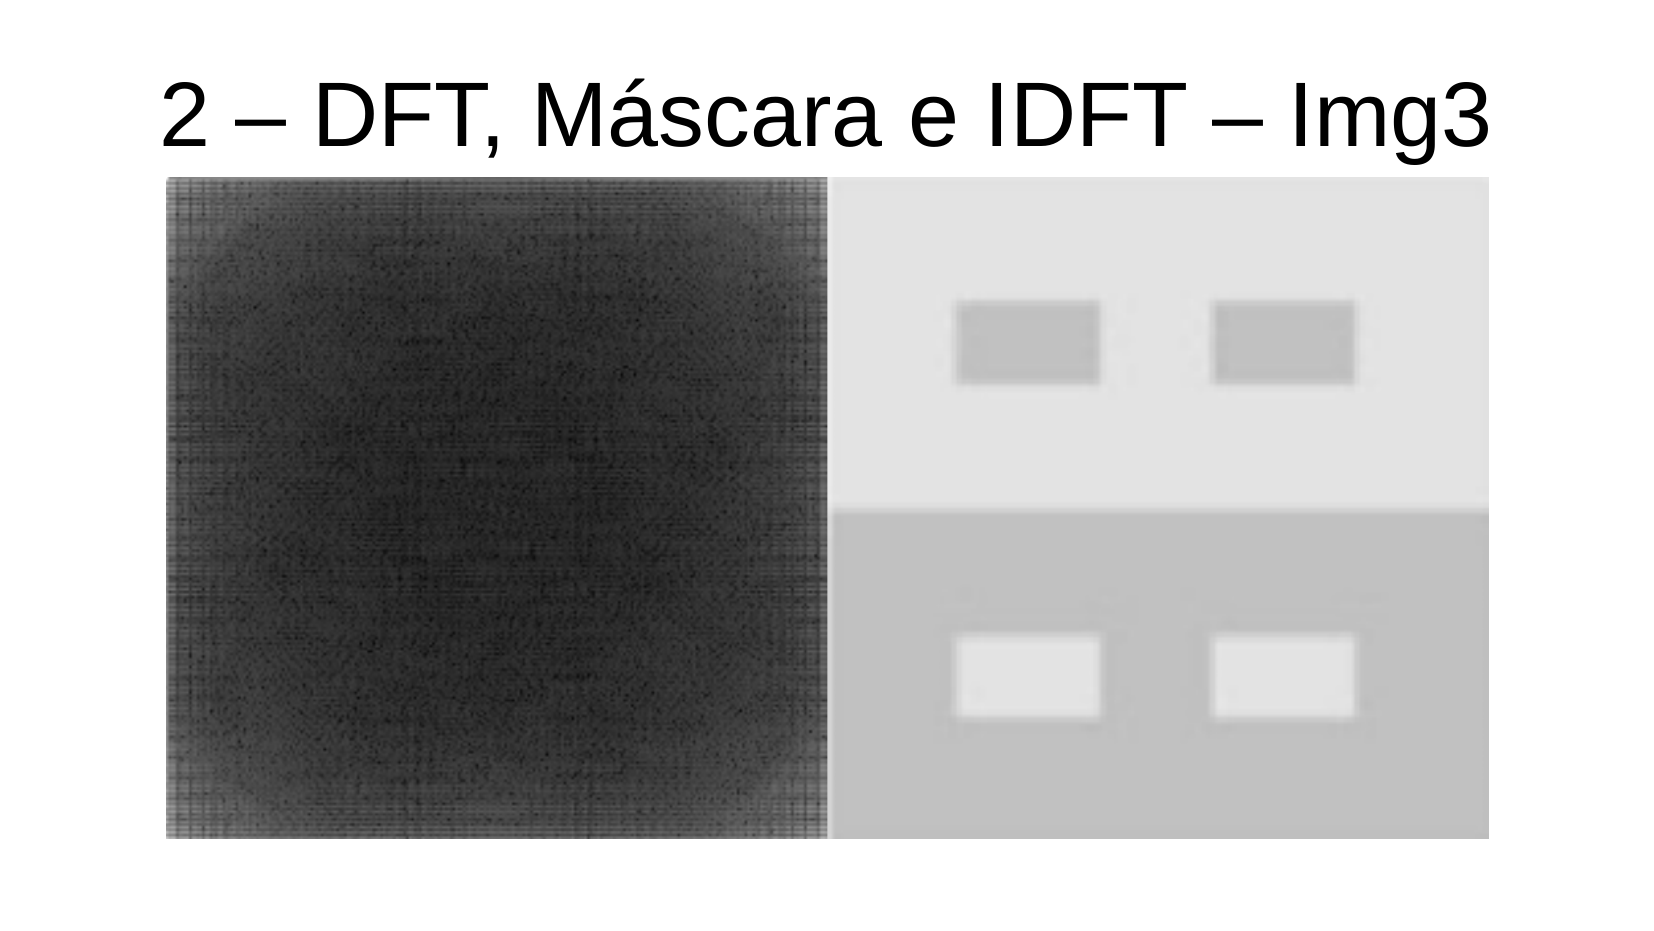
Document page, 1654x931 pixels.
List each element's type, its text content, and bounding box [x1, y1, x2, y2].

title 2 – DFT, Máscara e IDFT – Img3 [82, 37, 1571, 193]
picture [166, 177, 1489, 839]
